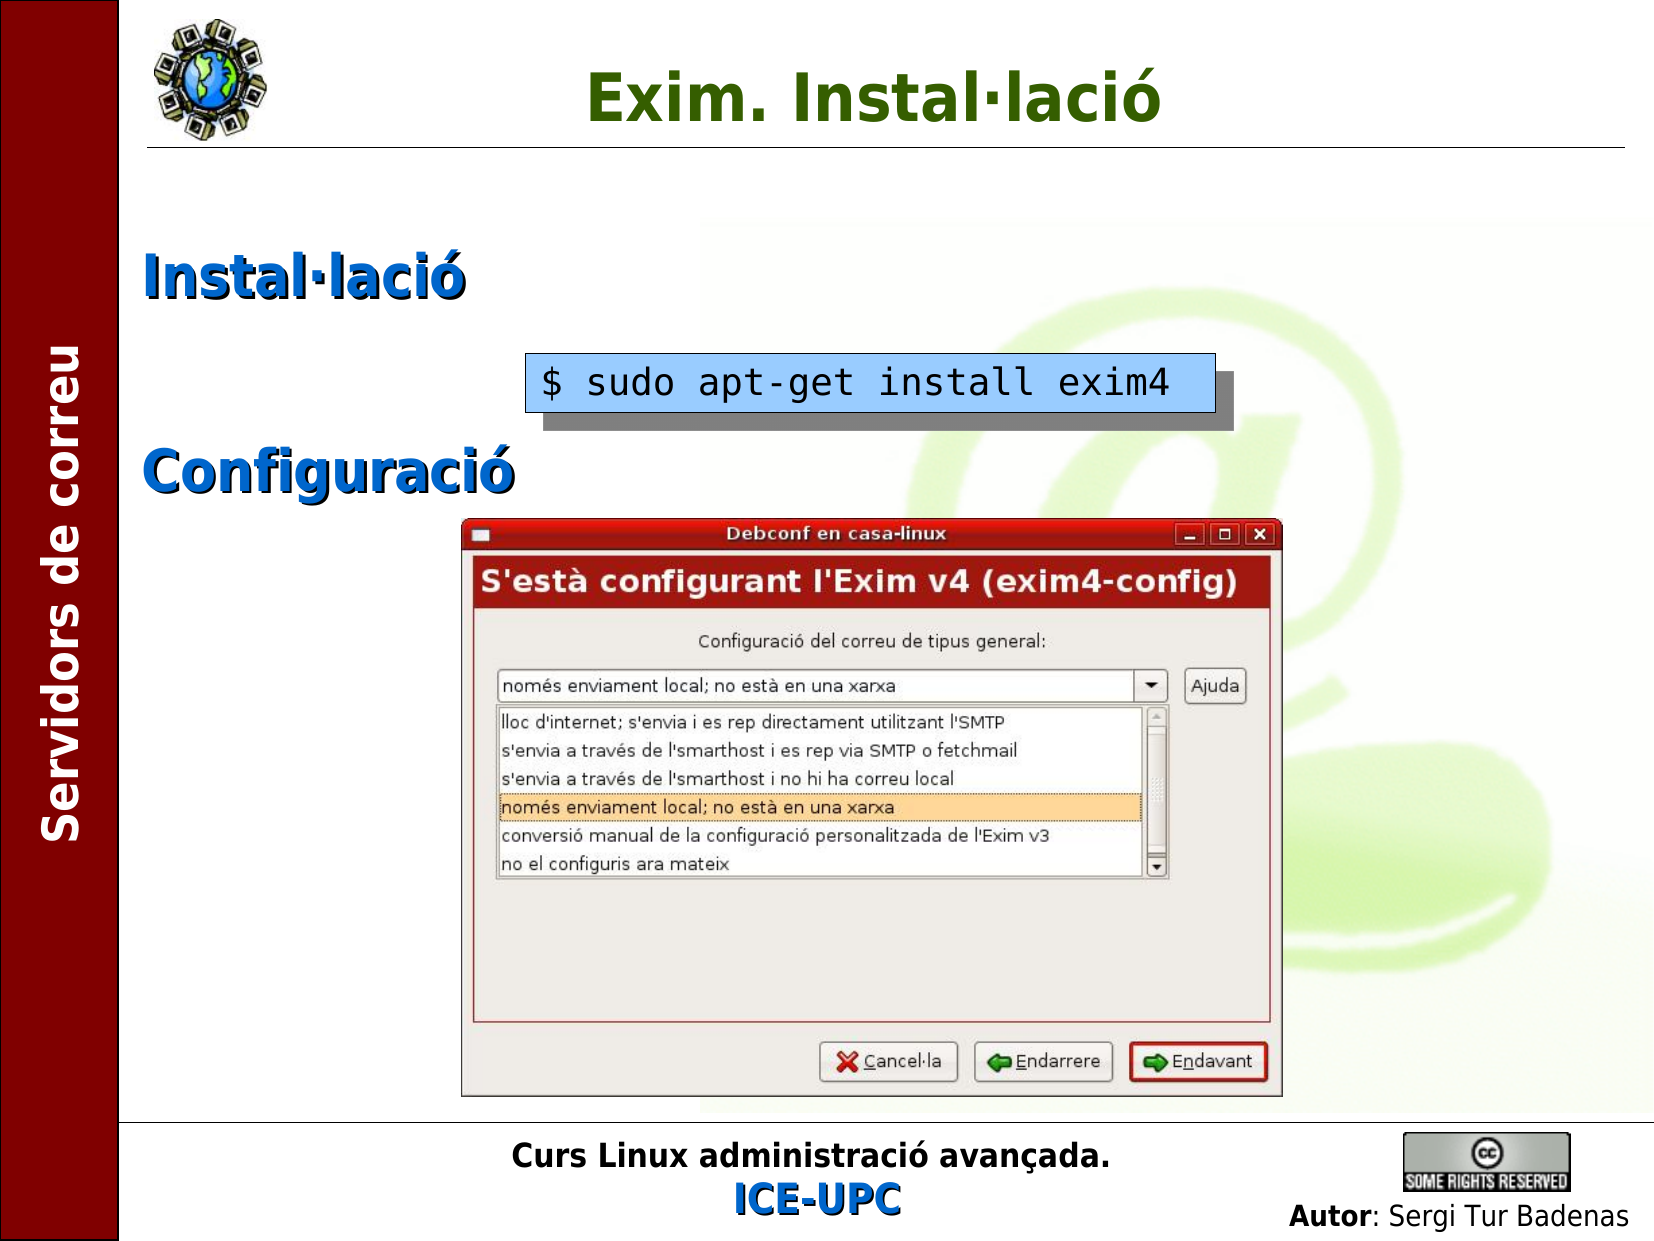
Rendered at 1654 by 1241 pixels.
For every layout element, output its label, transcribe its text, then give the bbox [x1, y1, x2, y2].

picture [461, 217, 1654, 1113]
text_box $ sudo apt-get install exim4 [525, 353, 1216, 413]
title Exim. Instal·lació [129, 49, 1619, 148]
list Instal·lació Configuració [141, 242, 1630, 1093]
picture [1403, 1132, 1571, 1192]
picture [154, 19, 268, 49]
